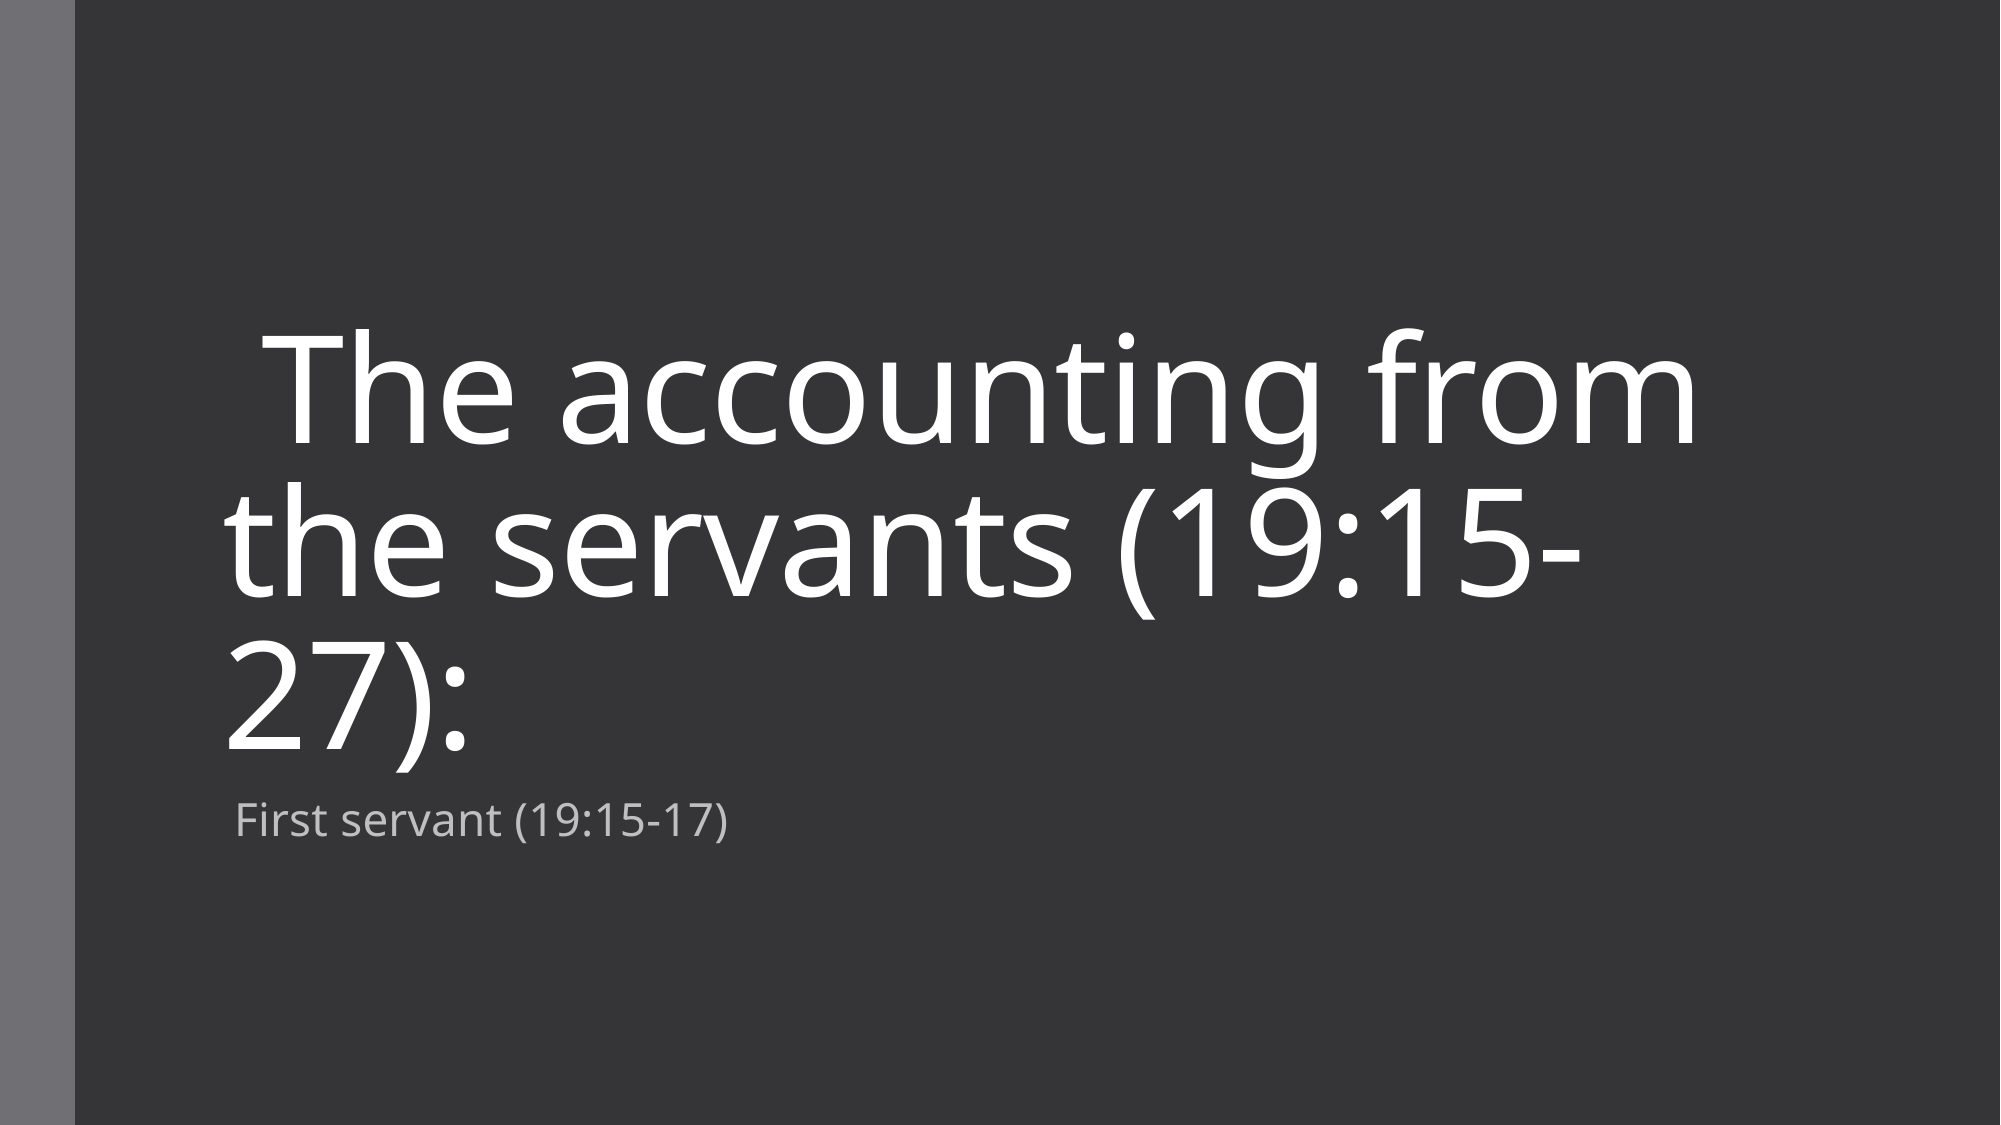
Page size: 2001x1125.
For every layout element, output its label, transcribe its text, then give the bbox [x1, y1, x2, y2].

subtitle First servant (19:15-17) [206, 787, 1752, 1066]
title The accounting from the servants (19:15-27): [206, 124, 1752, 787]
